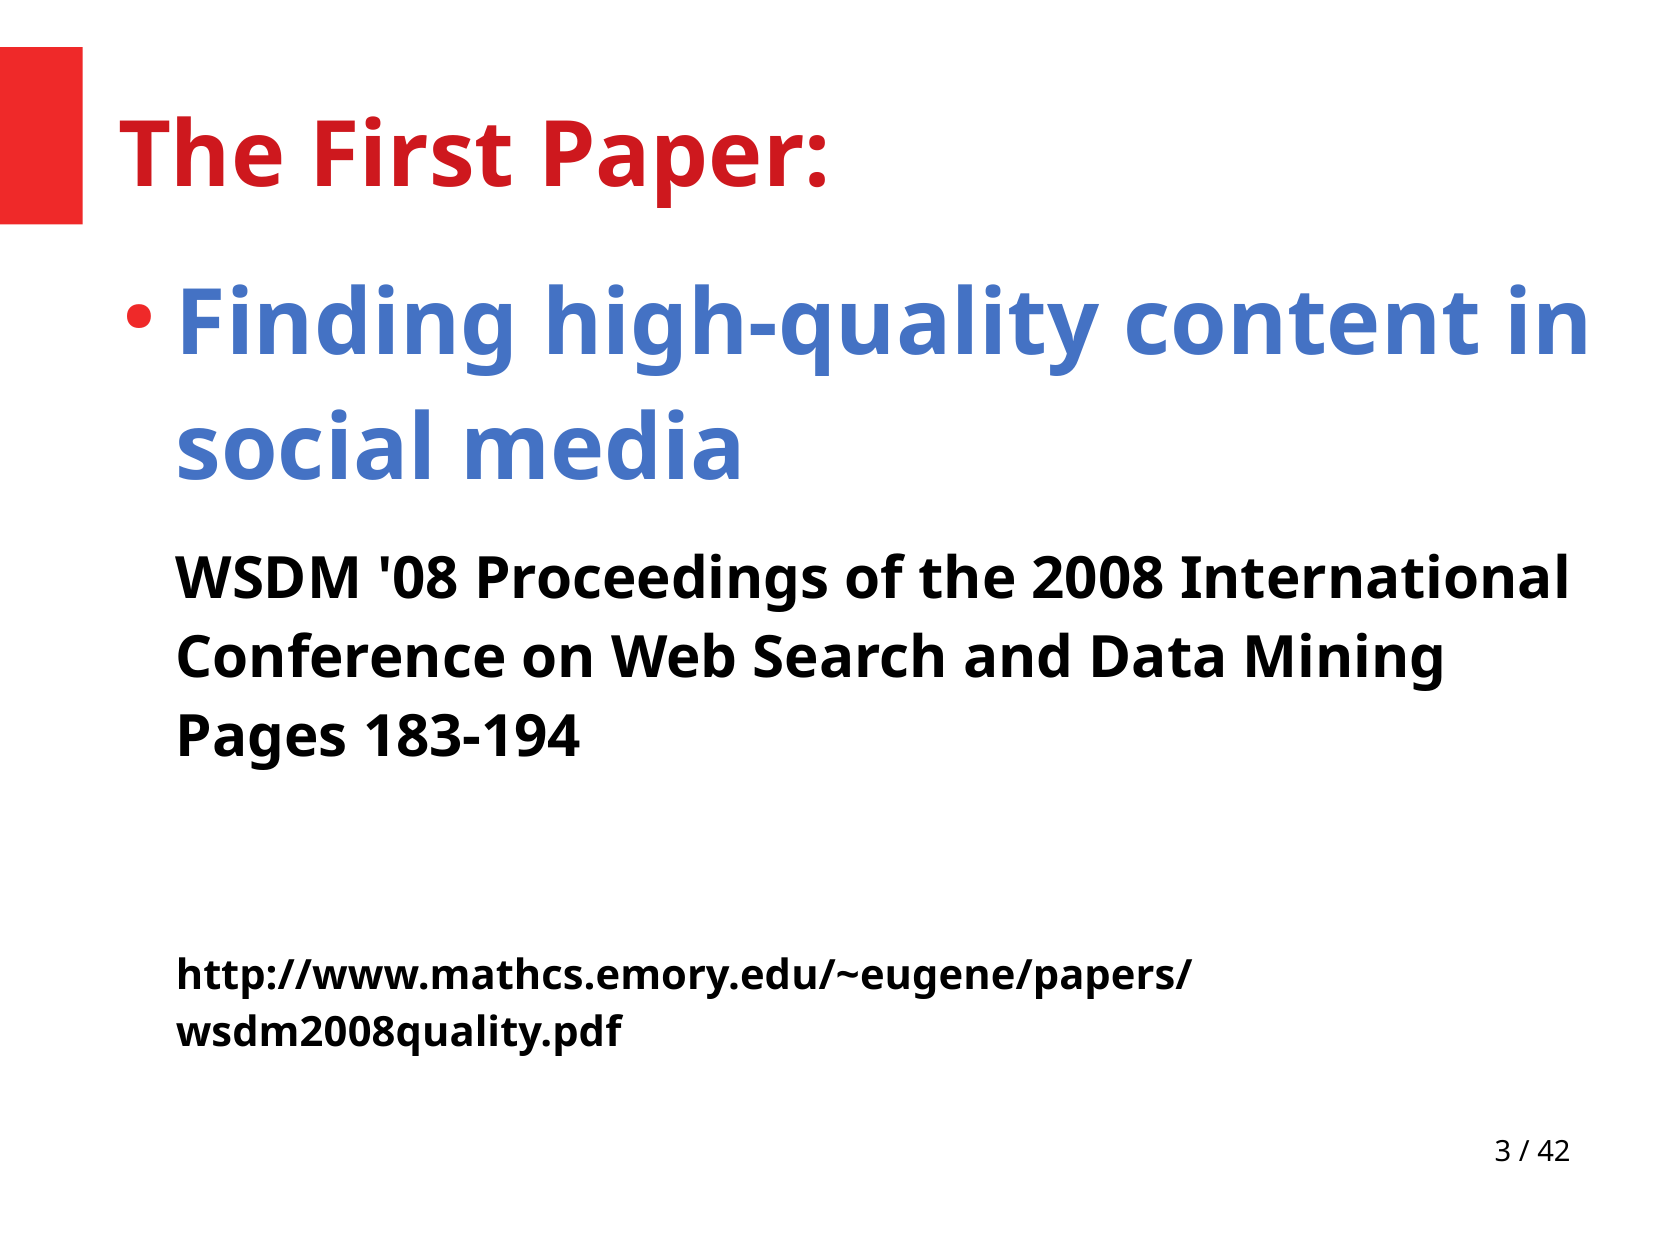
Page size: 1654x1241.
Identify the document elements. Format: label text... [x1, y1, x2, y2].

list Finding high-quality content in social media WSDM '08 Proceedings of the 2008 International Conference on Web Search and Data Mining Pages 183-194 http://www.mathcs.emory.edu/~eugene/papers/wsdm2008quality.pdf [105, 256, 1606, 1186]
title The First Paper: [118, 49, 1571, 256]
